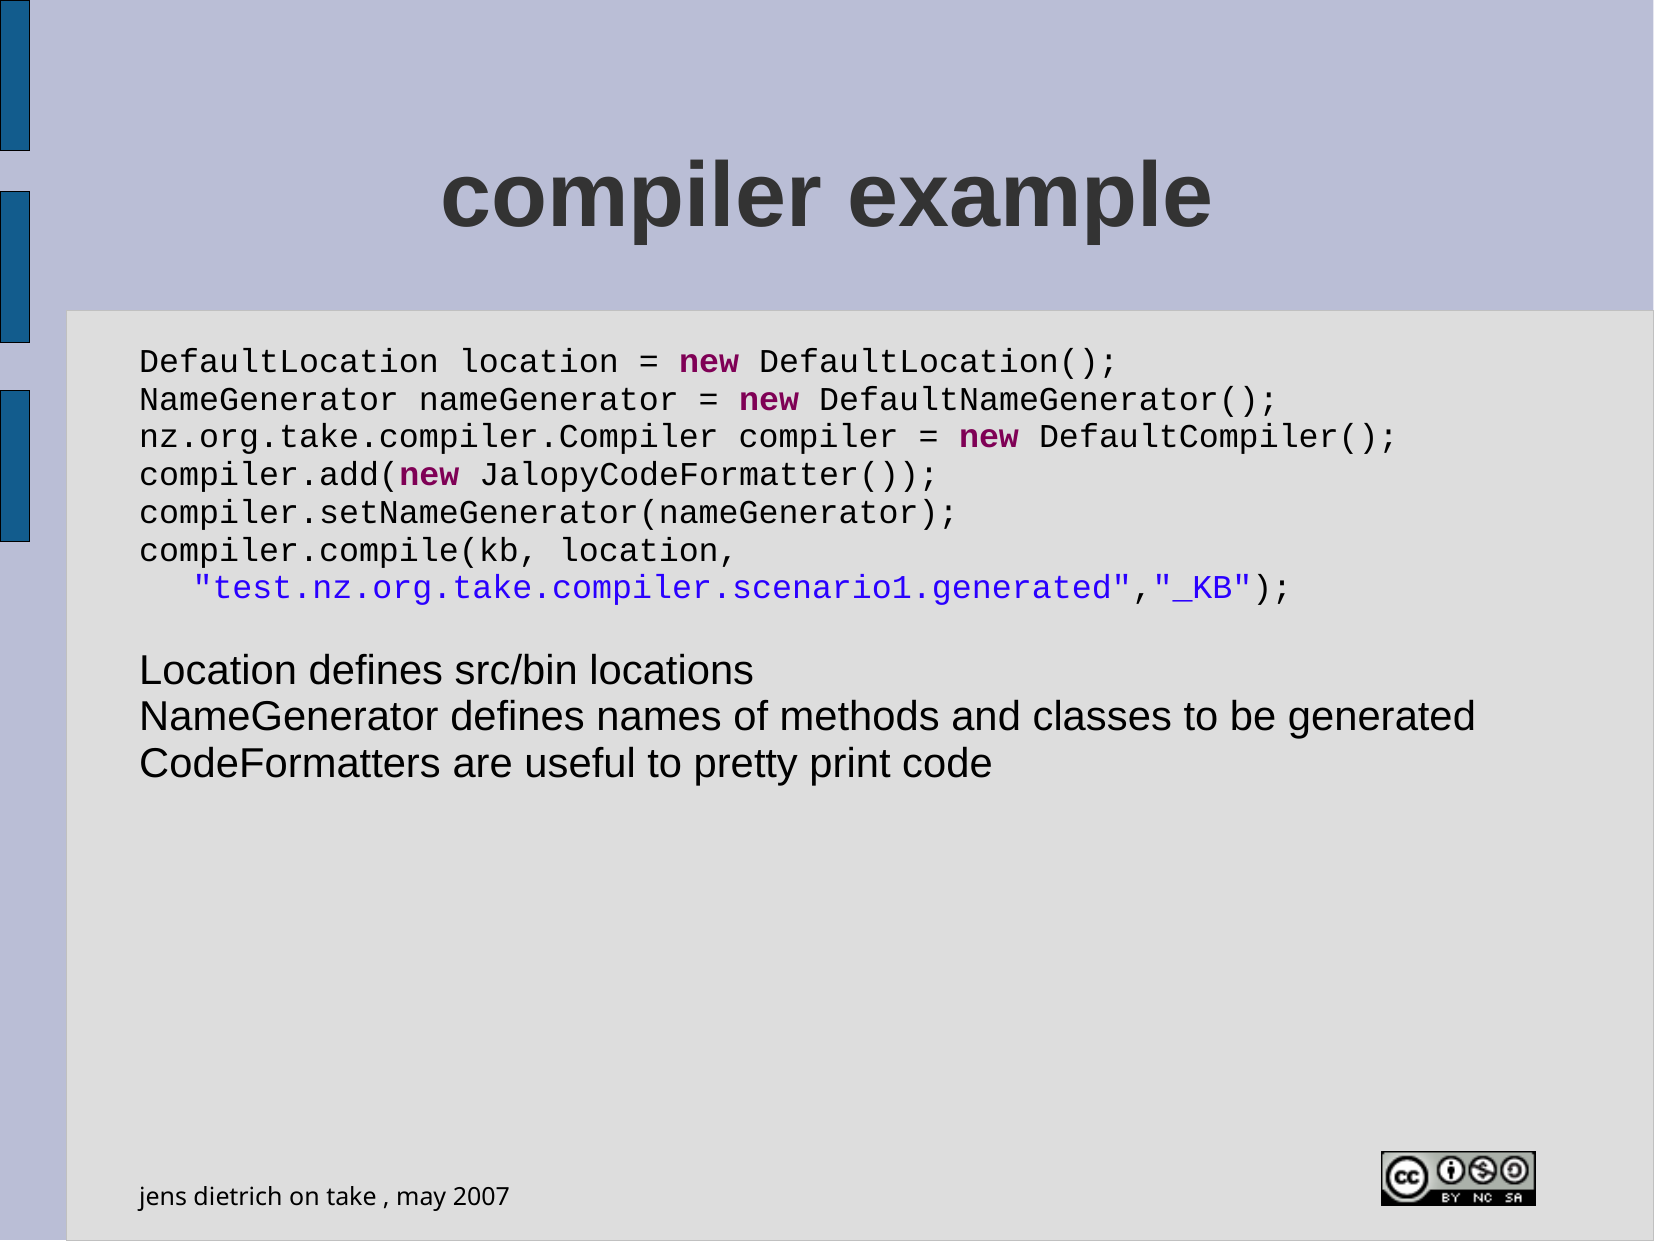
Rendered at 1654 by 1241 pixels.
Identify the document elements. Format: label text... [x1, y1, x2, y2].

list DefaultLocation location = new DefaultLocation(); NameGenerator nameGenerator = new DefaultNameGenerator(); nz.org.take.compiler.Compiler compiler = new DefaultCompiler(); compiler.add(new JalopyCodeFormatter()); compiler.setNameGenerator(nameGenerator); compiler.compile(kb, location, "test.nz.org.take.compiler.scenario1.generated","_KB"); Location defines src/bin locations NameGenerator defines names of methods and classes to be generated CodeFormatters are useful to pretty print code [121, 344, 1534, 1127]
title compiler example [121, 91, 1534, 299]
picture [1381, 1151, 1536, 1206]
